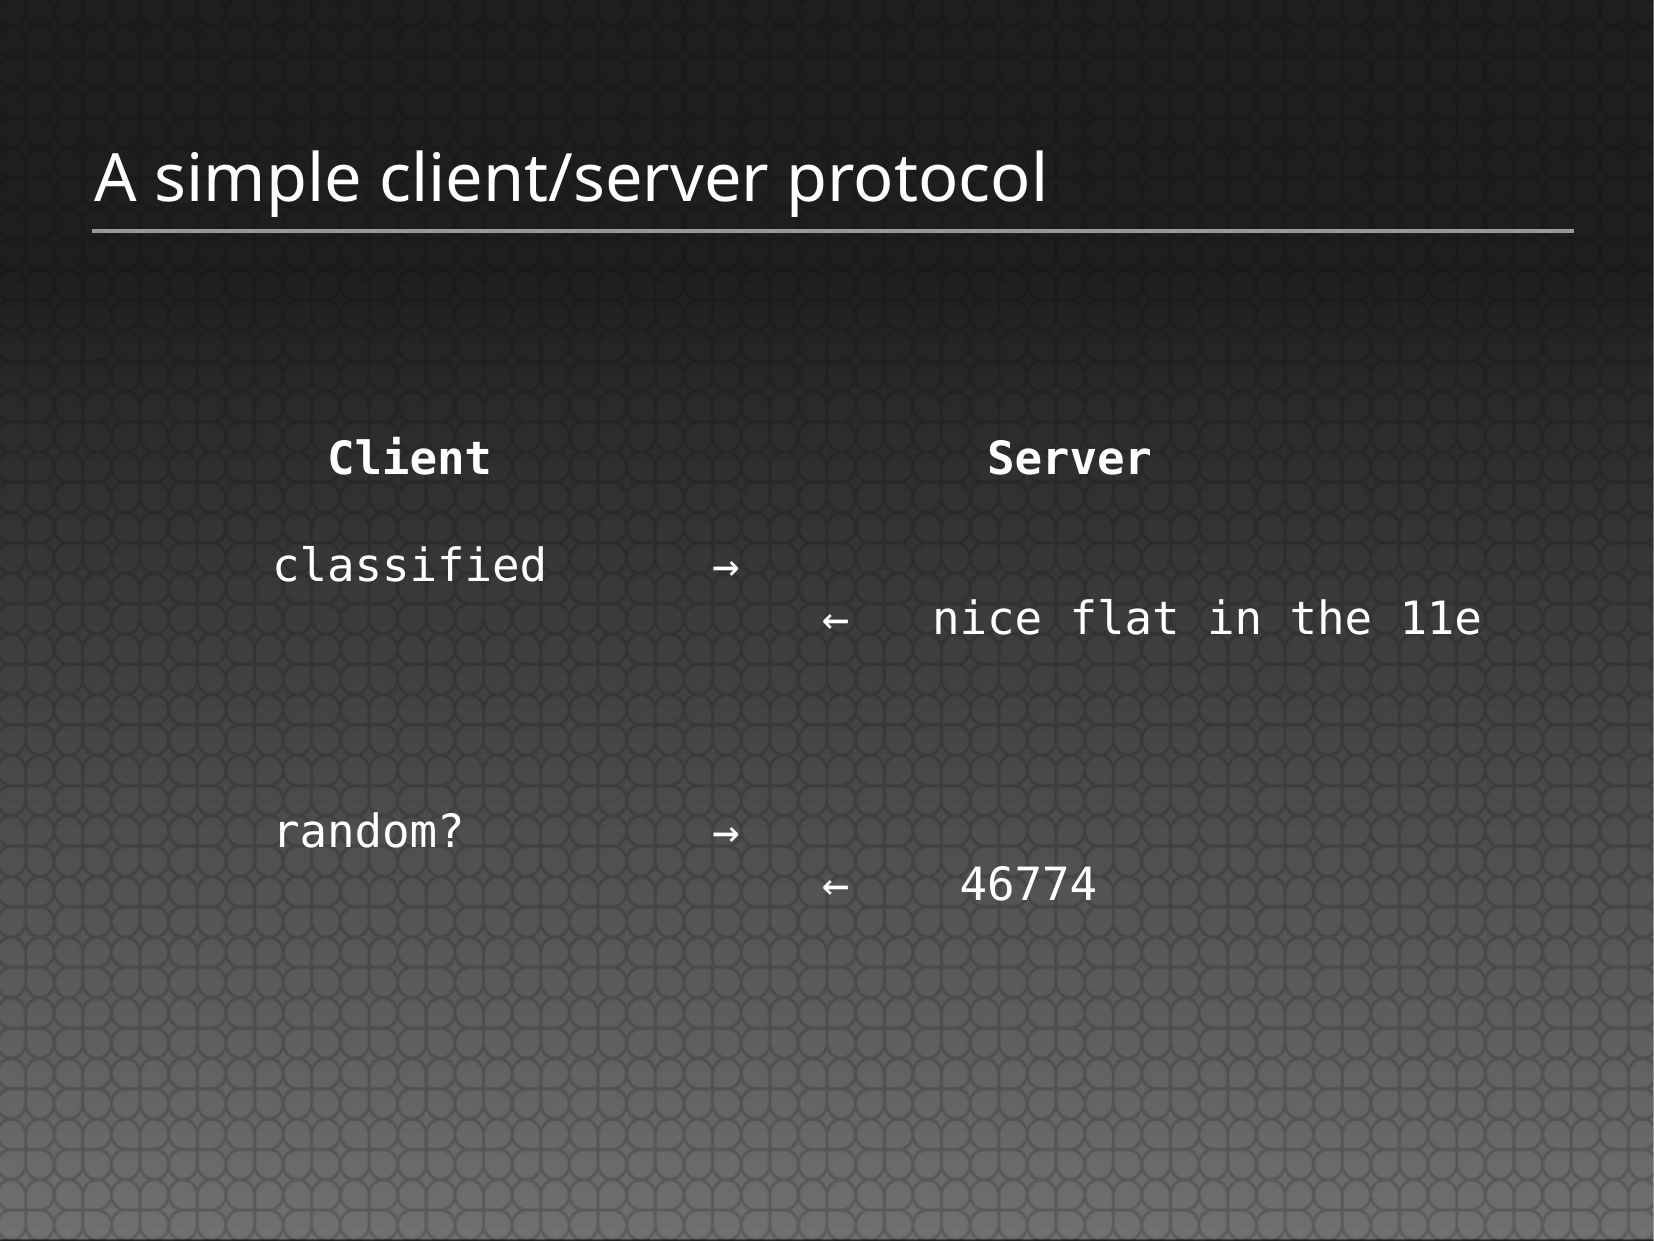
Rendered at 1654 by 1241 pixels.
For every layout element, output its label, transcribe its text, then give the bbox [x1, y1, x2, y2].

picture [0, 0, 1654, 1241]
title classified → [134, 289, 1654, 1054]
title A simple client/server protocol [94, 100, 1426, 251]
